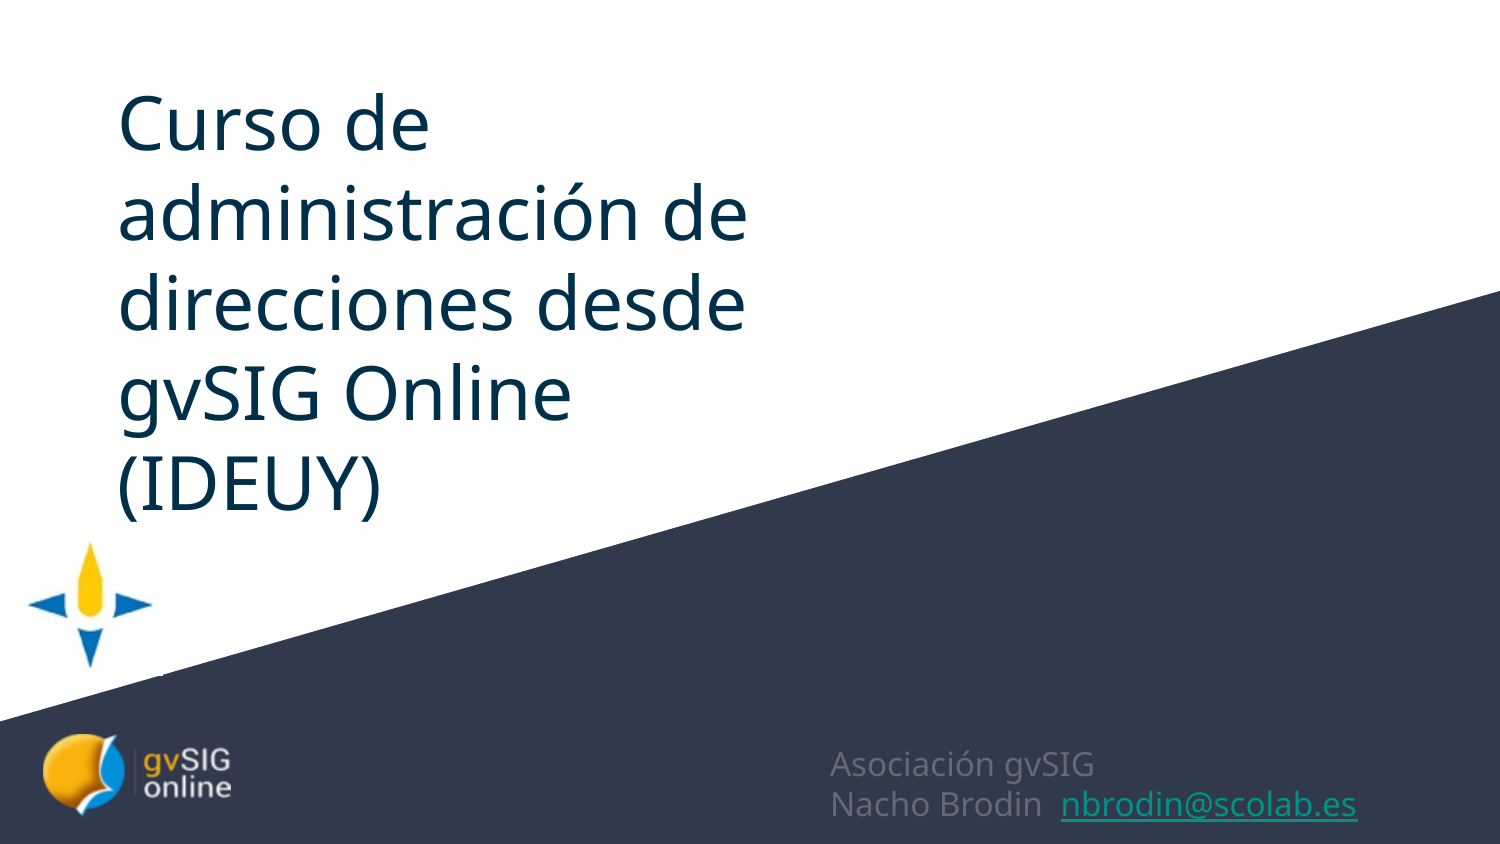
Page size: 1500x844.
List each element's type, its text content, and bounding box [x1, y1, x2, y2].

picture [22, 534, 163, 676]
picture [43, 734, 231, 817]
title Curso de administración de direcciones desde gvSIG Online (IDEUY) [102, 60, 926, 320]
subtitle Asociación gvSIG Nacho Brodin nbrodin@scolab.es [814, 728, 1490, 810]
